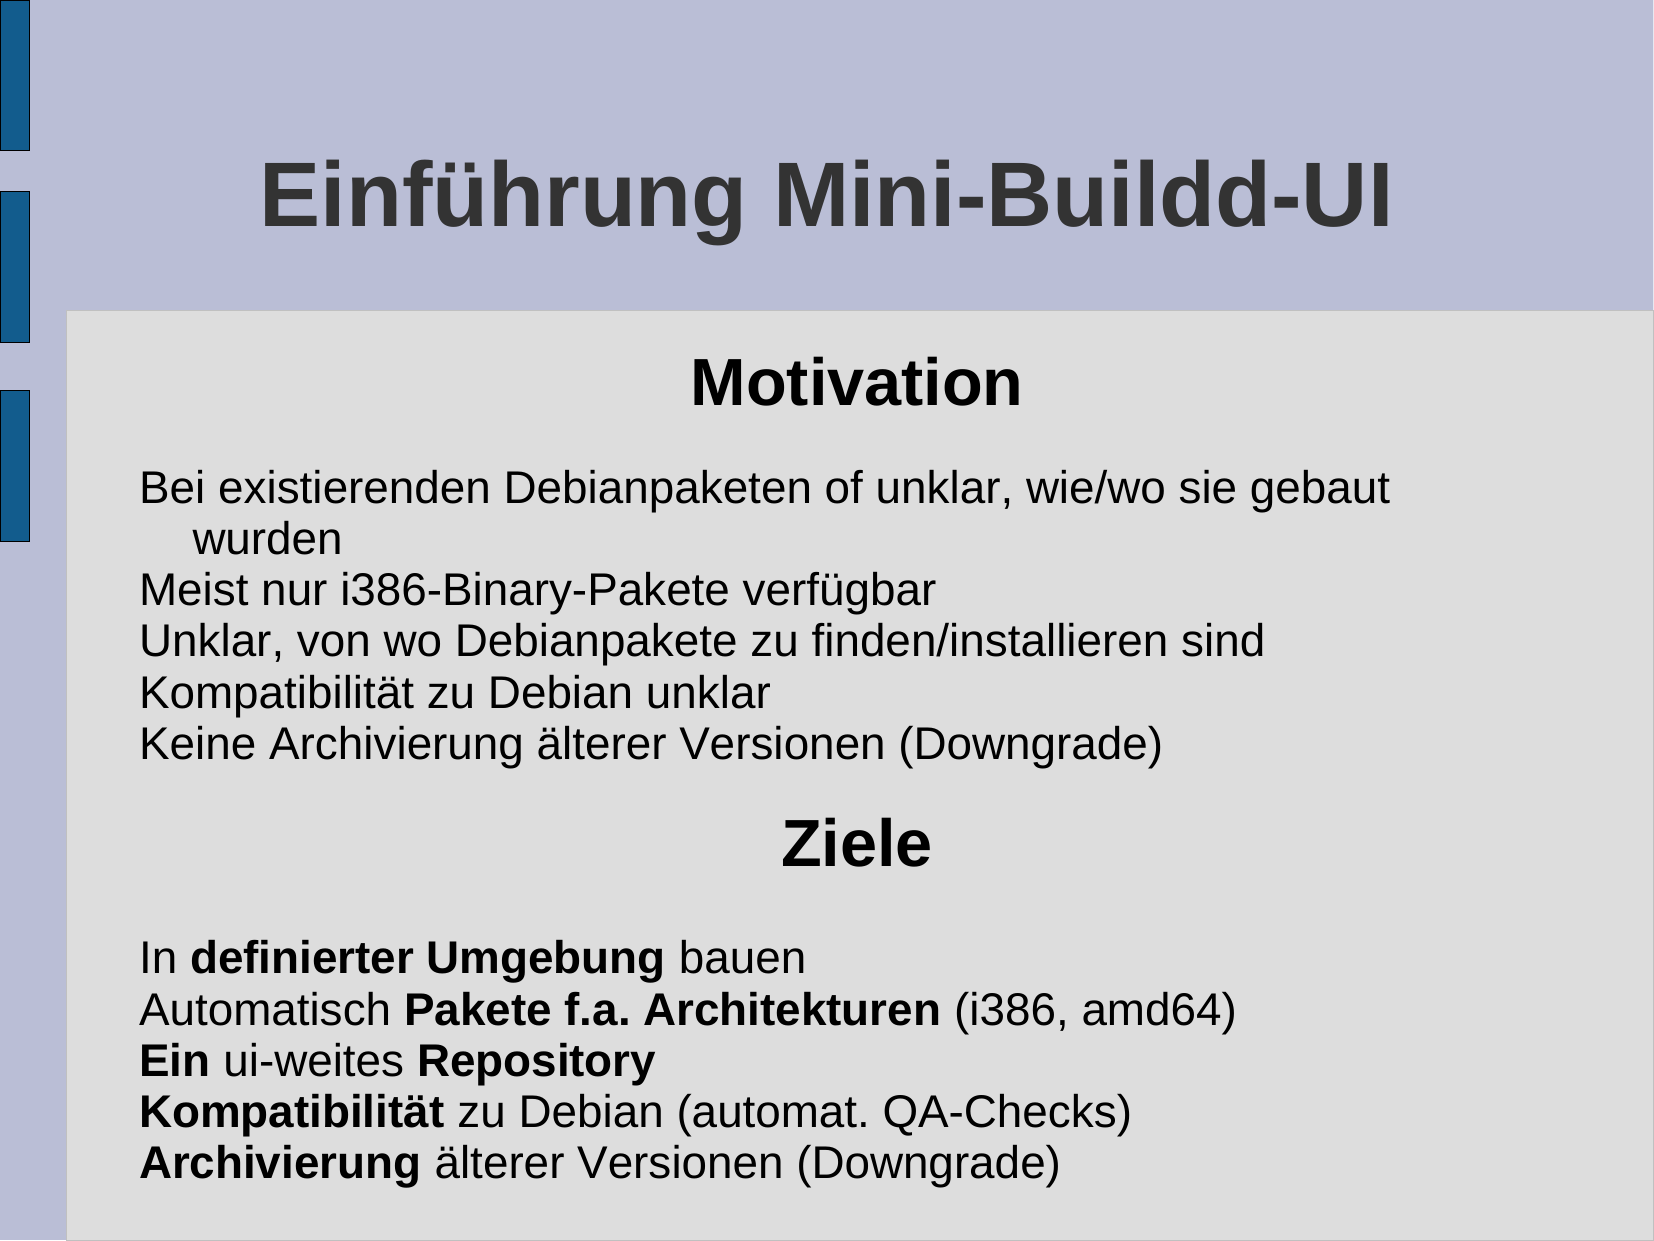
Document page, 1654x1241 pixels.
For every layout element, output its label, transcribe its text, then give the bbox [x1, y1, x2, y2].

title Einführung Mini-Buildd-UI [121, 91, 1534, 299]
list Motivation Bei existierenden Debianpaketen of unklar, wie/wo sie gebaut wurden Meist nur i386-Binary-Pakete verfügbar Unklar, von wo Debianpakete zu finden/installieren sind Kompatibilität zu Debian unklar Keine Archivierung älterer Versionen (Downgrade) Ziele In definierter Umgebung bauen Automatisch Pakete f.a. Architekturen (i386, amd64) Ein ui-weites Repository Kompatibilität zu Debian (automat. QA-Checks) Archivierung älterer Versionen (Downgrade) [121, 344, 1534, 1241]
